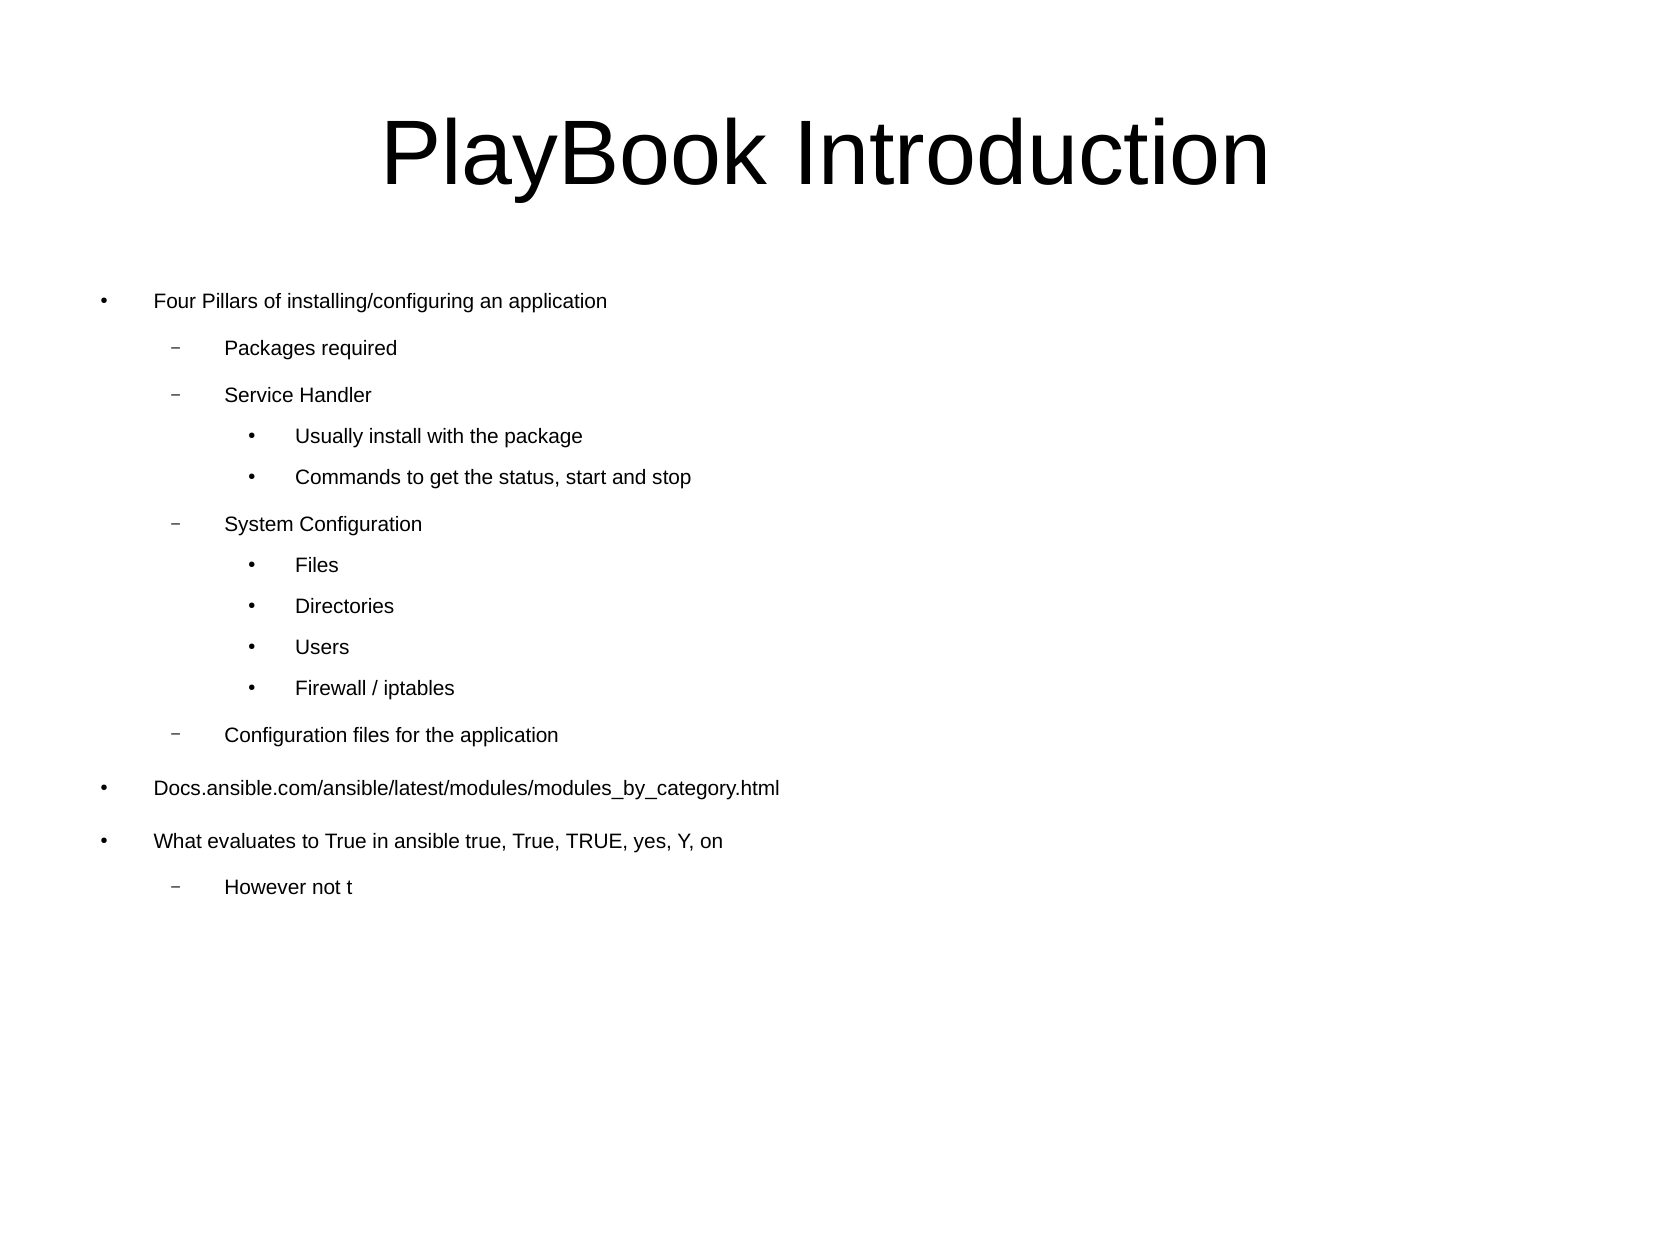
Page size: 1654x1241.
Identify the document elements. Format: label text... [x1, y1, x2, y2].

title PlayBook Introduction [82, 49, 1571, 257]
list Four Pillars of installing/configuring an application Packages required Service Handler Usually install with the package Commands to get the status, start and stop System Configuration Files Directories Users Firewall / iptables Configuration files for the application Docs.ansible.com/ansible/latest/modules/modules_by_category.html What evaluates to True in ansible true, True, TRUE, yes, Y, on However not t [82, 290, 1571, 1229]
